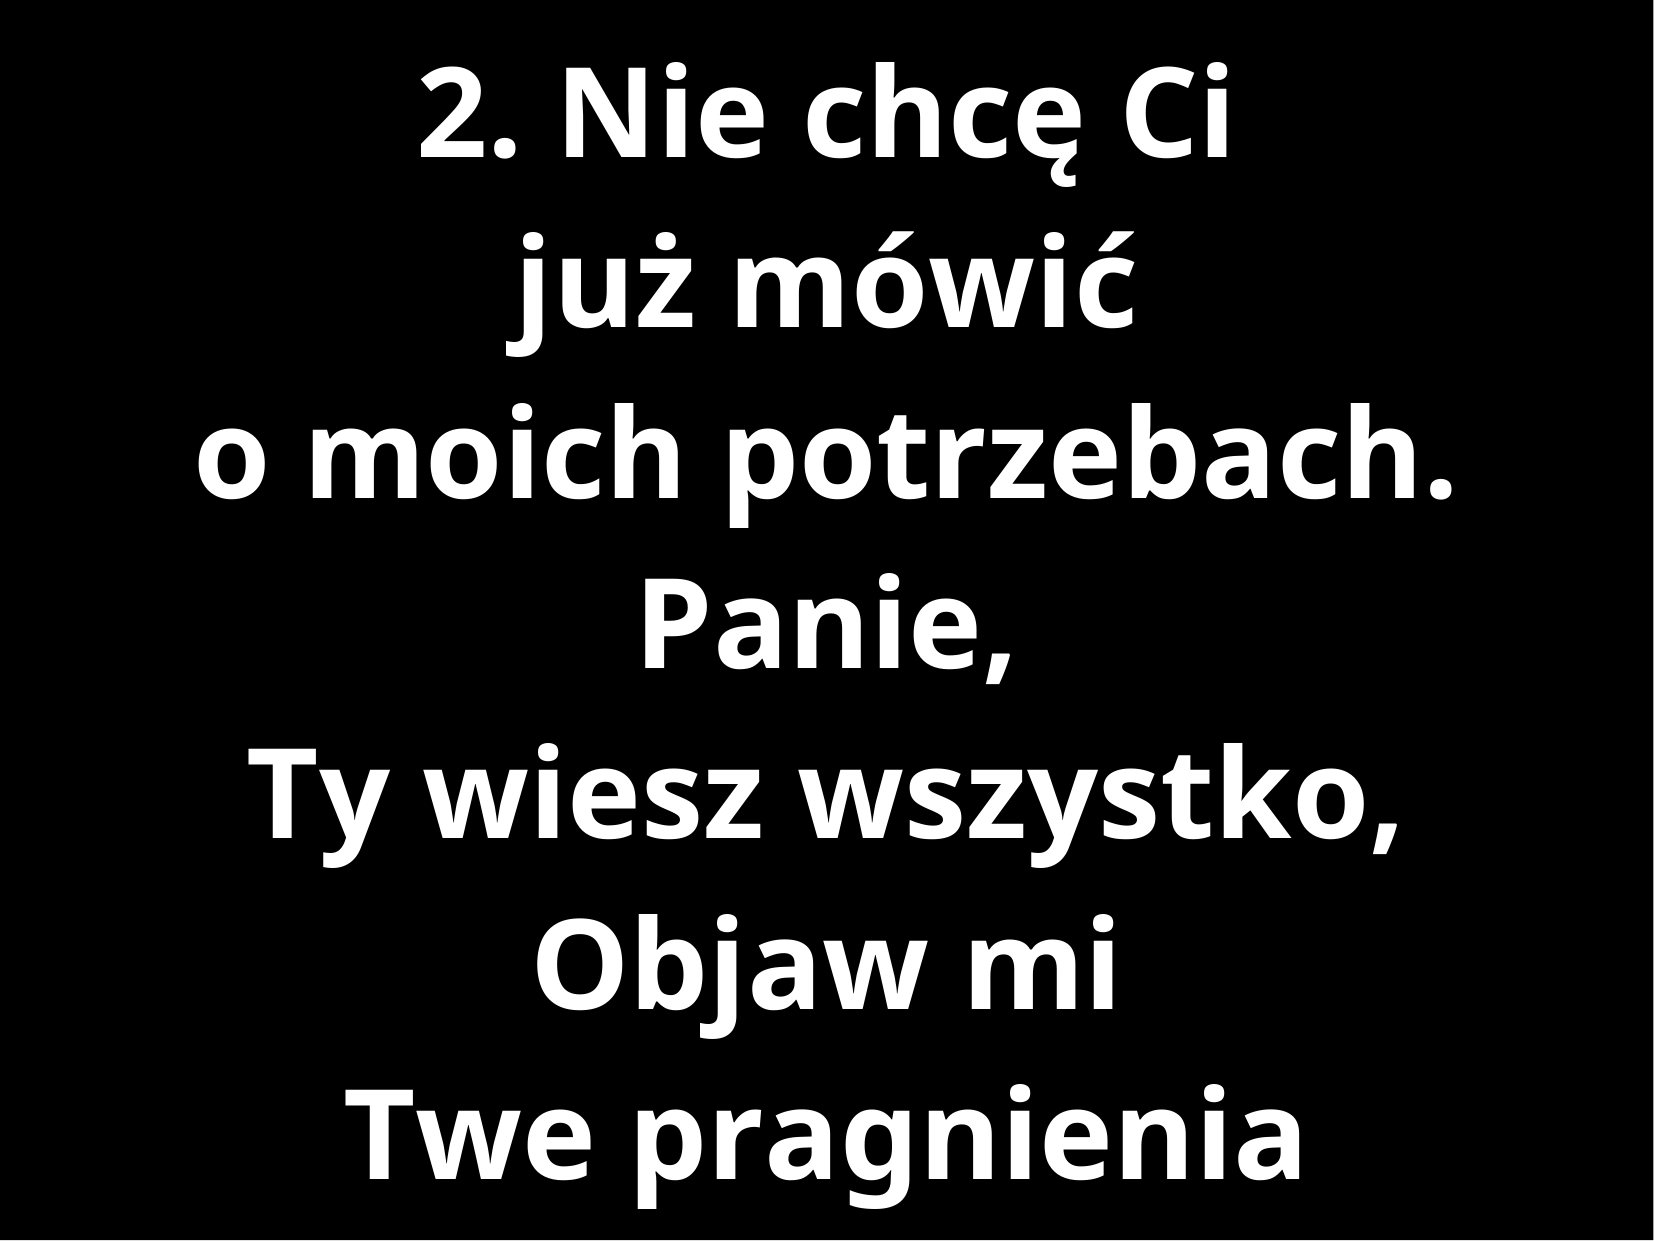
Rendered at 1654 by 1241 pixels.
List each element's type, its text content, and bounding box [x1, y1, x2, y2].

title 2. Nie chcę Ci już mówić o moich potrzebach. Panie, Ty wiesz wszystko, Objaw mi Twe pragnienia [0, 0, 1654, 1241]
